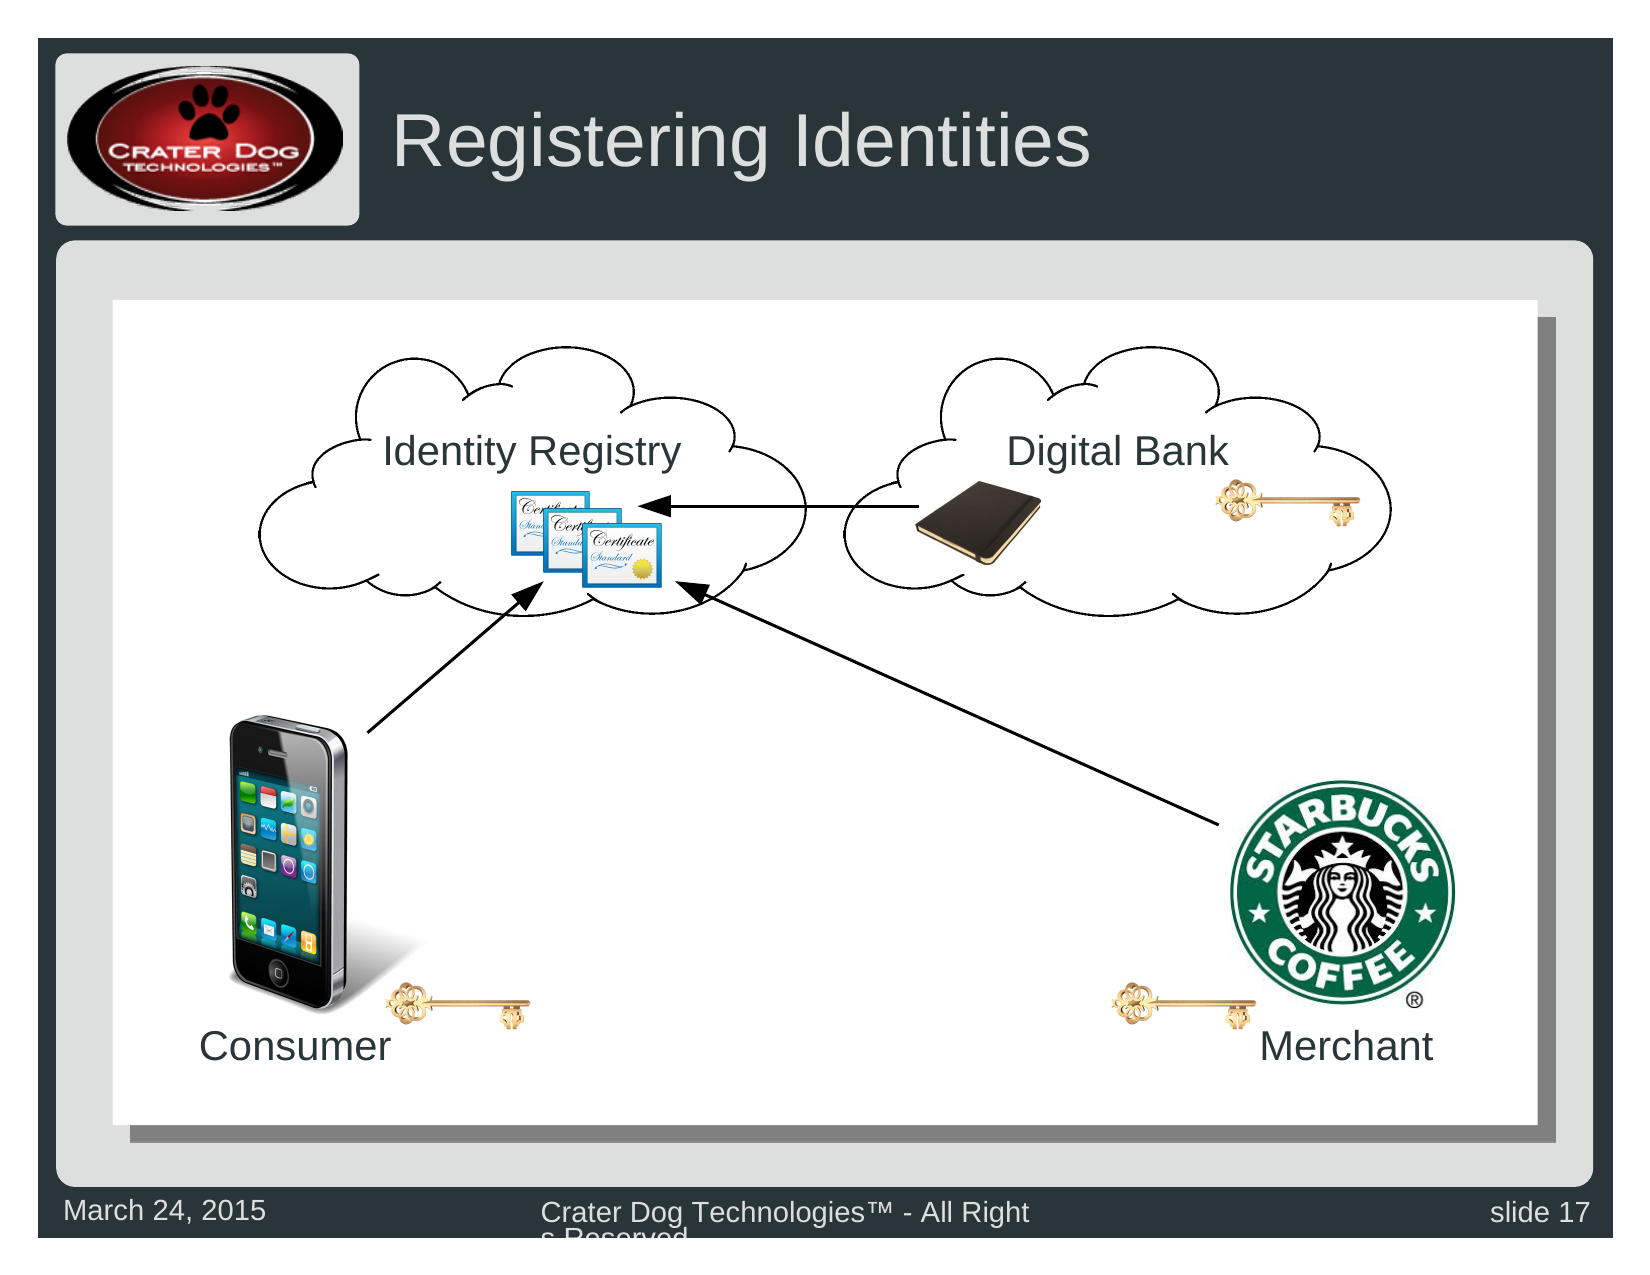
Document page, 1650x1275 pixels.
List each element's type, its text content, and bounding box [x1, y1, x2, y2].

picture [258, 345, 807, 619]
text_box Merchant [1259, 1023, 1434, 1070]
picture [843, 345, 1392, 619]
title Registering Identities [391, 55, 1572, 224]
picture [229, 714, 534, 1033]
text_box [112, 299, 1538, 1126]
text_box Consumer [199, 1023, 392, 1070]
picture [1109, 780, 1456, 1033]
picture [67, 66, 343, 211]
